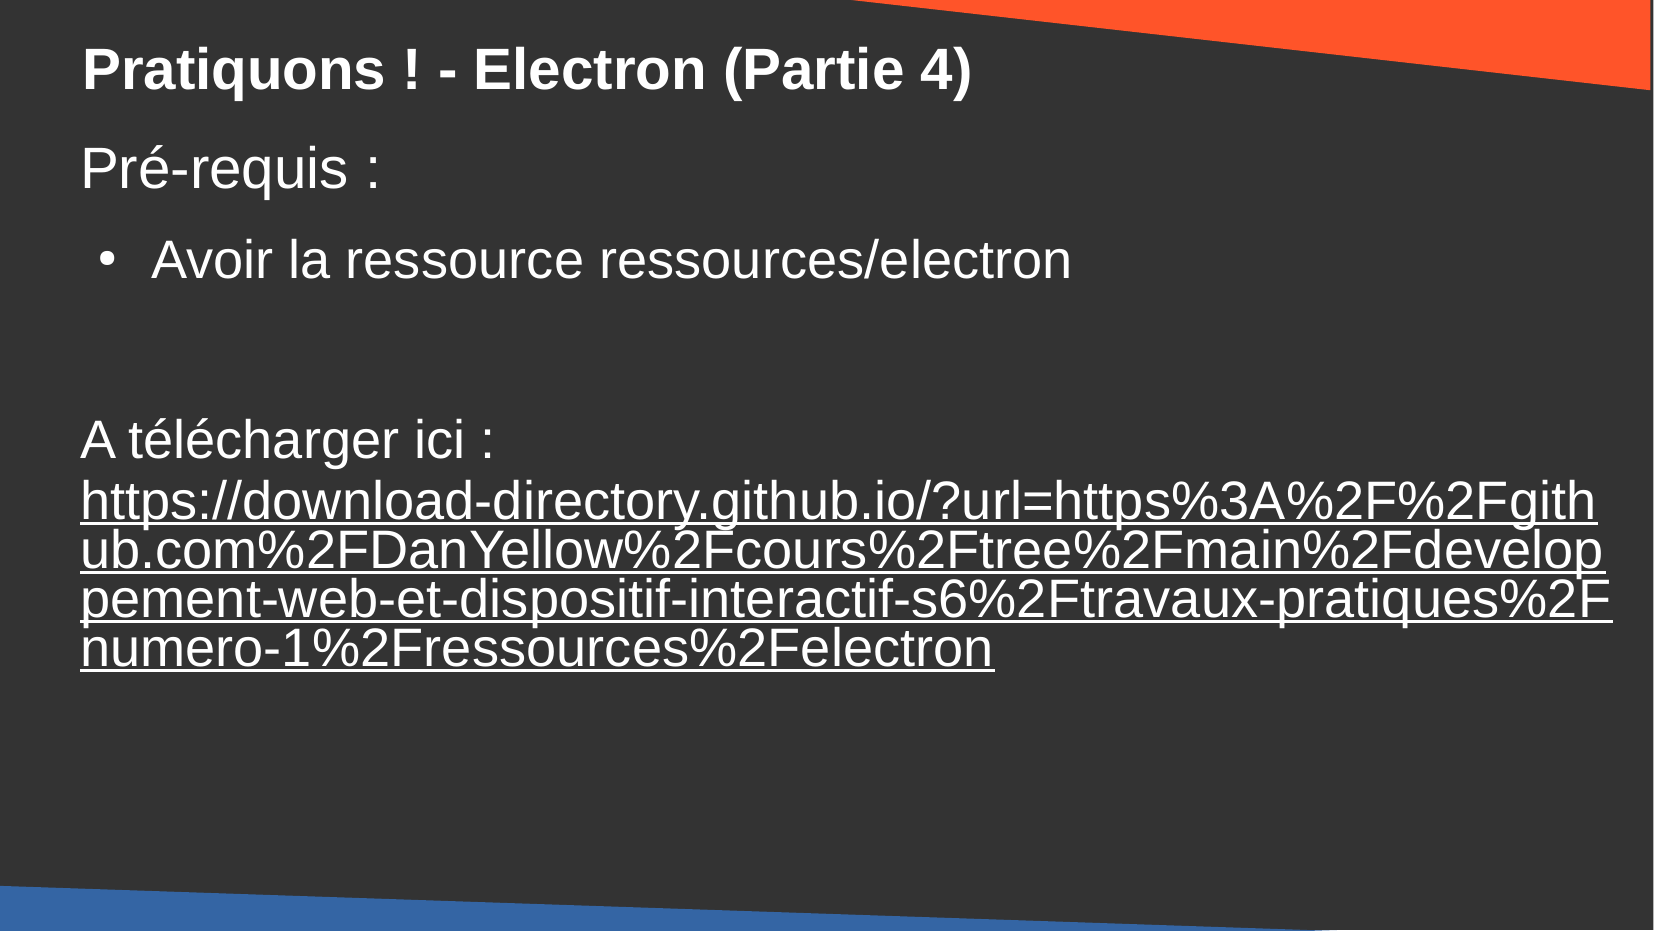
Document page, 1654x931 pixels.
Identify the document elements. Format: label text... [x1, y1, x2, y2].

text_box [851, 0, 1651, 91]
title Pratiquons ! - Electron (Partie 4) [82, 37, 1571, 114]
text_box [0, 885, 1337, 931]
list Pré-requis : Avoir la ressource ressources/electron A télécharger ici : https://download-directory.github.io/?url=https%3A%2F%2Fgithub.com%2FDanYellow%2Fcours%2Ftree%2Fmain%2Fdeveloppement-web-et-dispositif-interactif-s6%2Ftravaux-pratiques%2Fnumero-1%2Fressources%2Felectron [80, 135, 1620, 721]
